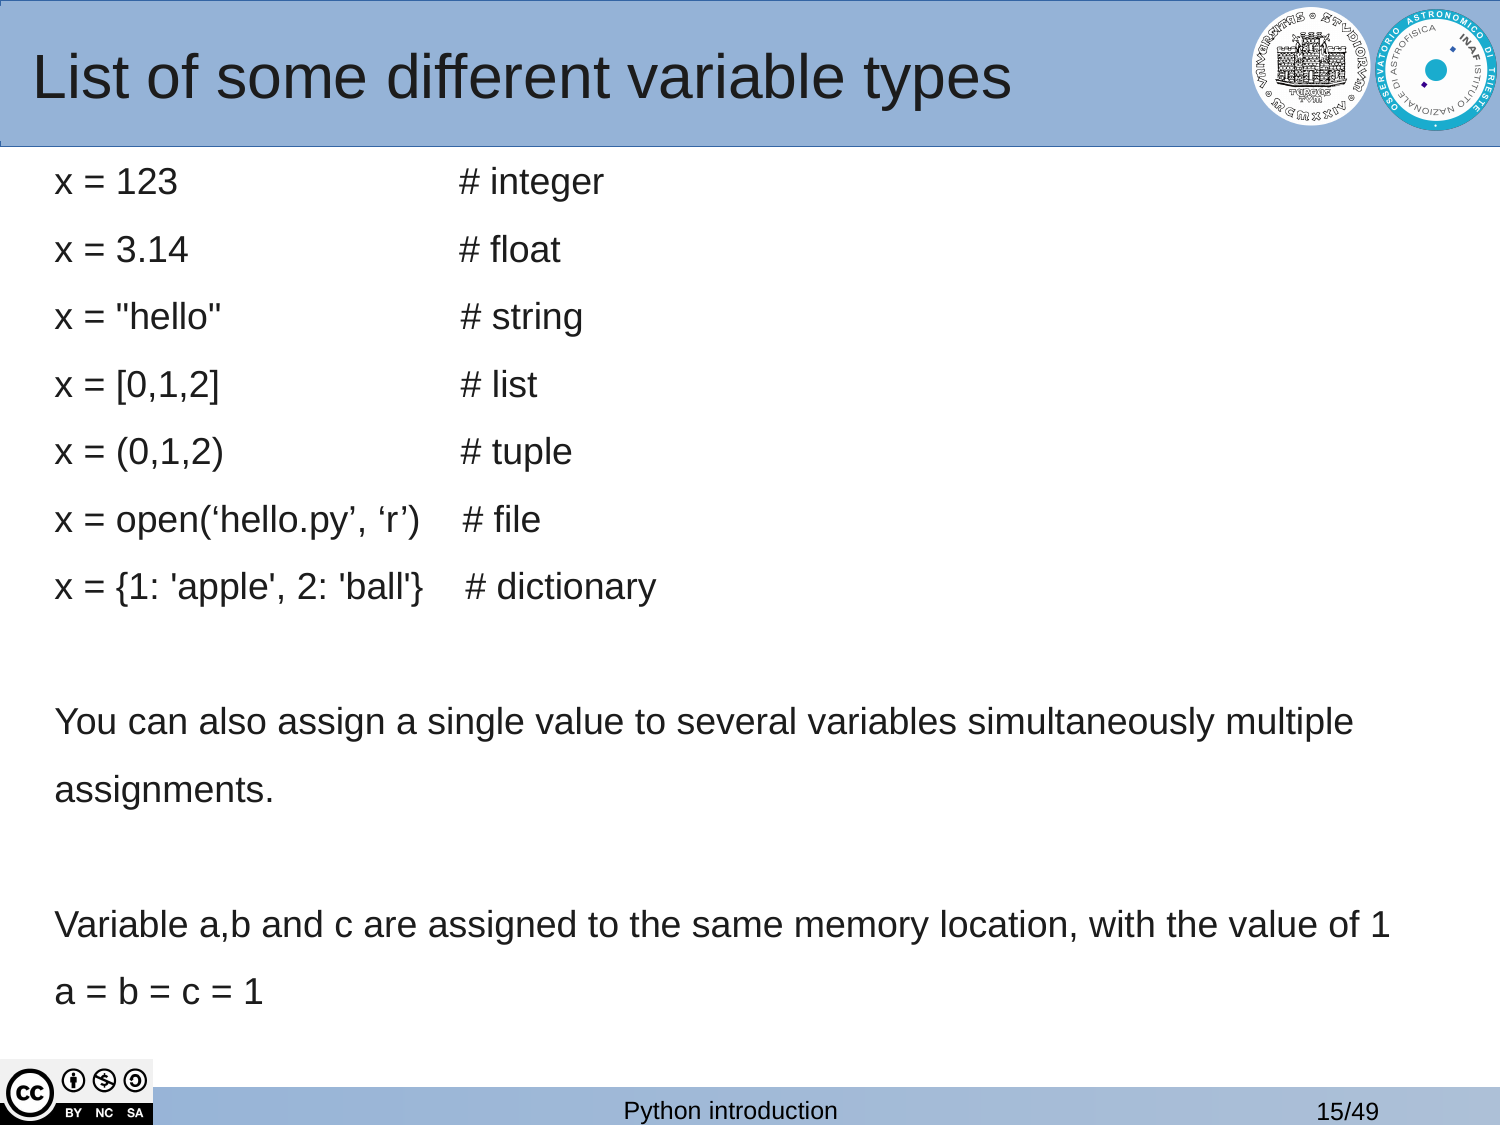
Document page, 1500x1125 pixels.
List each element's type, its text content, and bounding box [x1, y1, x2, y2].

text_box List of some different variable types [0, 5, 1243, 141]
picture [0, 1059, 153, 1125]
picture [1252, 0, 1500, 156]
list x = 123 # integer x = 3.14 # float x = "hello" # string x = [0,1,2] # list x = (0,1,2) # tuple x = open(‘hello.py’, ‘r’) # file x = {1: 'apple', 2: 'ball'} # dictionary You can also assign a single value to several variables simultaneously multiple assignments. Variable a,b and c are assigned to the same memory location, with the value of 1 a = b = c = 1 [39, 127, 1473, 1043]
